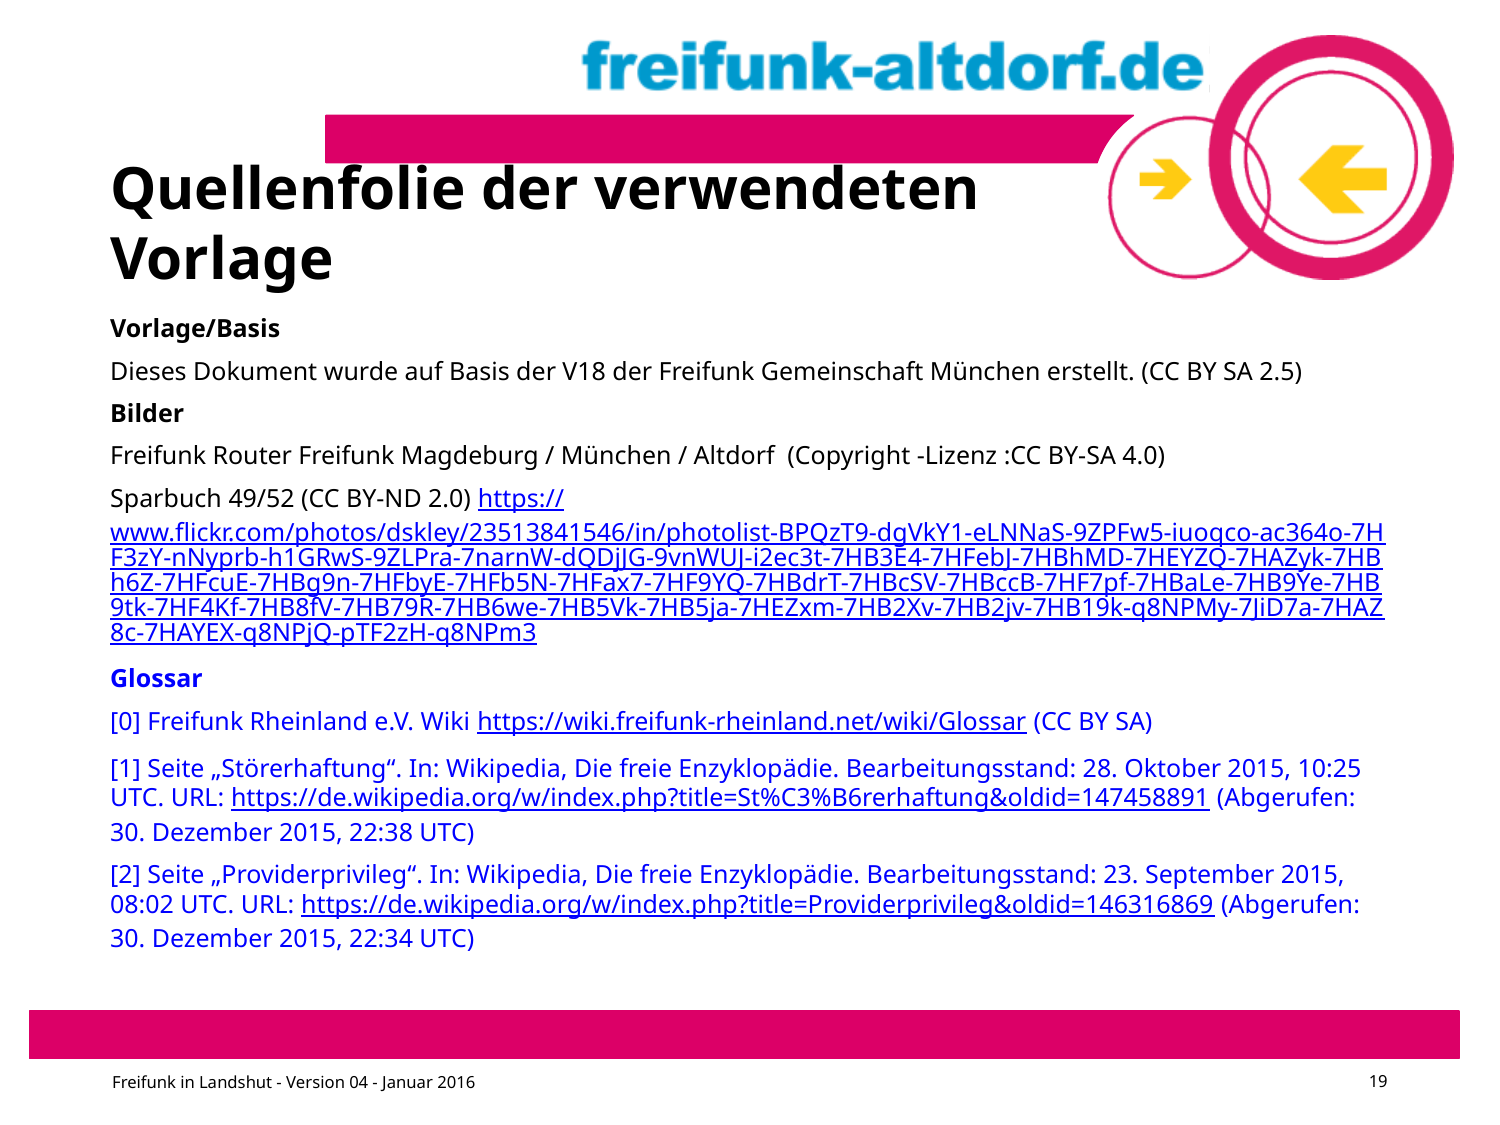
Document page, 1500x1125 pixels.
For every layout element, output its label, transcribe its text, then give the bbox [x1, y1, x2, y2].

picture [562, 24, 1454, 280]
title Quellenfolie der verwendeten Vorlage [110, 160, 1093, 282]
footer Freifunk in Landshut - Version 04 - Januar 2016 [112, 1058, 1090, 1106]
slide_number <Foliennummer> [1107, 1058, 1388, 1106]
list Vorlage/Basis Dieses Dokument wurde auf Basis der V18 der Freifunk Gemeinschaft München erstellt. (CC BY SA 2.5) Bilder Freifunk Router Freifunk Magdeburg / München / Altdorf (Copyright -Lizenz :CC BY-SA 4.0) Sparbuch 49/52 (CC BY-ND 2.0) https://www.flickr.com/photos/dskley/23513841546/in/photolist-BPQzT9-dgVkY1-eLNNaS-9ZPFw5-iuoqco-ac364o-7HF3zY-nNyprb-h1GRwS-9ZLPra-7narnW-dQDjJG-9vnWUJ-i2ec3t-7HB3E4-7HFebJ-7HBhMD-7HEYZQ-7HAZyk-7HBh6Z-7HFcuE-7HBg9n-7HFbyE-7HFb5N-7HFax7-7HF9YQ-7HBdrT-7HBcSV-7HBccB-7HF7pf-7HBaLe-7HB9Ye-7HB9tk-7HF4Kf-7HB8fV-7HB79R-7HB6we-7HB5Vk-7HB5ja-7HEZxm-7HB2Xv-7HB2jv-7HB19k-q8NPMy-7JiD7a-7HAZ8c-7HAYEX-q8NPjQ-pTF2zH-q8NPm3 Glossar [0] Freifunk Rheinland e.V. Wiki https://wiki.freifunk-rheinland.net/wiki/Glossar (CC BY SA) [1] Seite „Störerhaftung“. In: Wikipedia, Die freie Enzyklopädie. Bearbeitungsstand: 28. Oktober 2015, 10:25 UTC. URL: https://de.wikipedia.org/w/index.php?title=St%C3%B6rerhaftung&oldid=147458891 (Abgerufen: 30. Dezember 2015, 22:38 UTC) [2] Seite „Providerprivileg“. In: Wikipedia, Die freie Enzyklopädie. Bearbeitungsstand: 23. September 2015, 08:02 UTC. URL: https://de.wikipedia.org/w/index.php?title=Providerprivileg&oldid=146316869 (Abgerufen: 30. Dezember 2015, 22:34 UTC) [110, 312, 1392, 1000]
